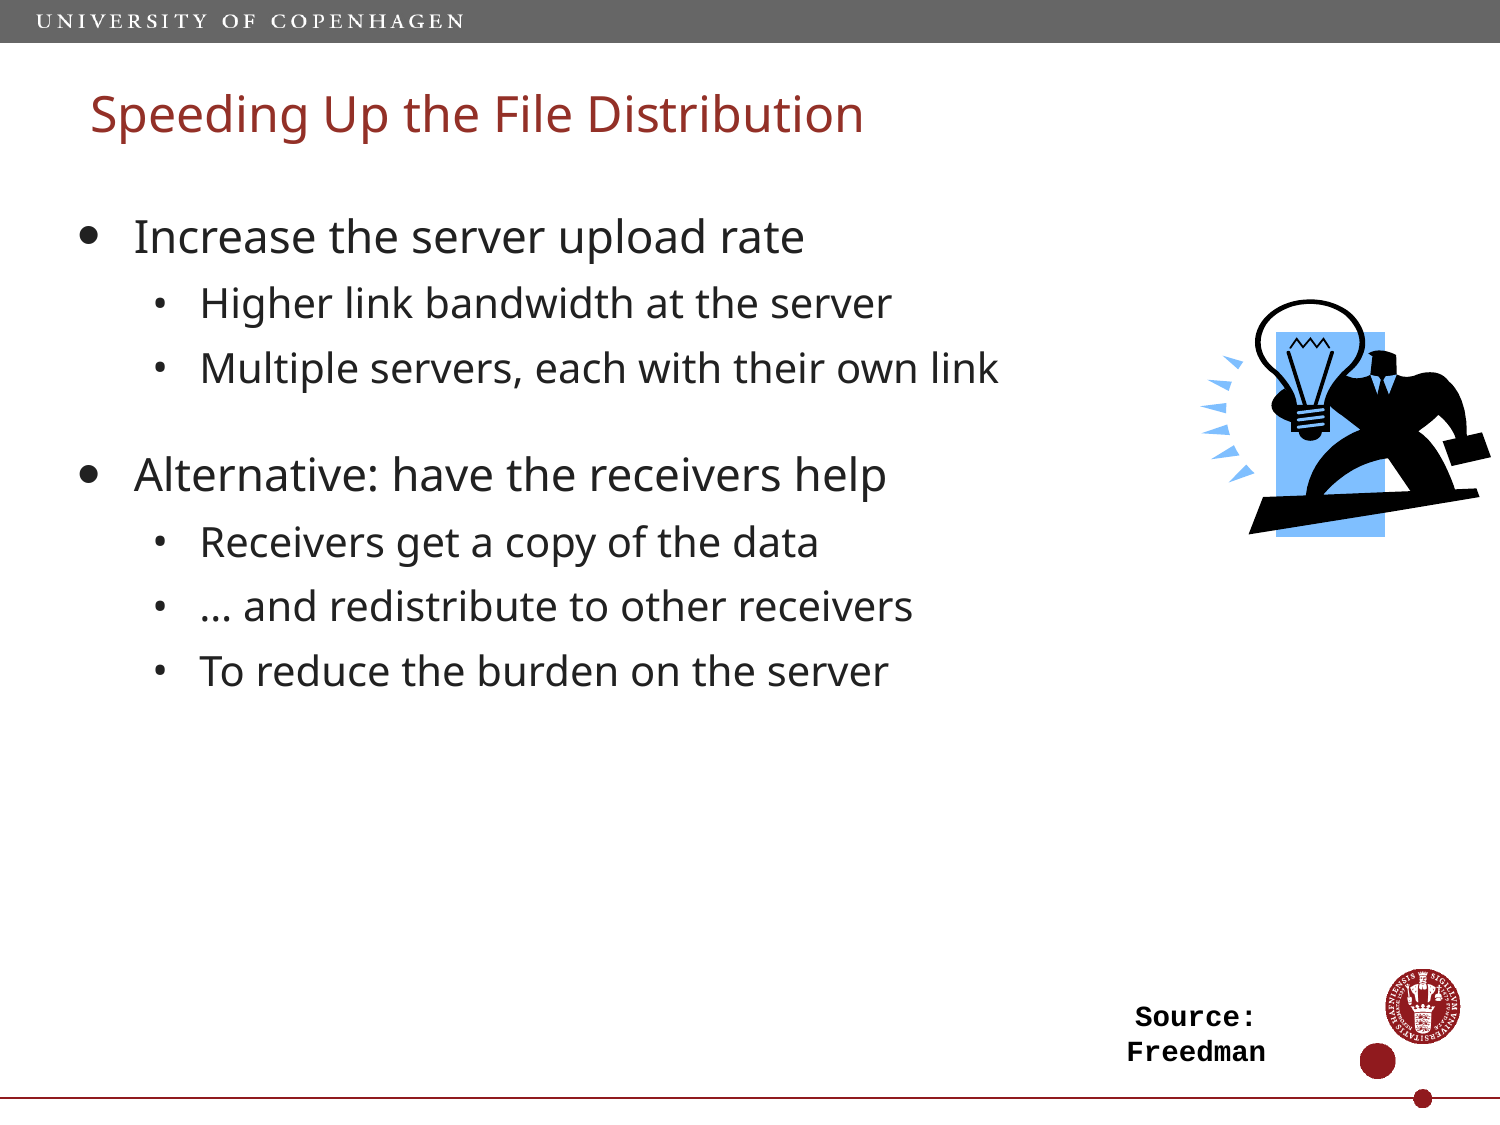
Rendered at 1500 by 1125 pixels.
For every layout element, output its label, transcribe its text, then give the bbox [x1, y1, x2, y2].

title Speeding Up the File Distribution [75, 60, 1426, 165]
picture [1200, 299, 1491, 538]
text_box Source: Freedman [1042, 989, 1350, 1076]
picture [0, 910, 1500, 1122]
list Increase the server upload rate Higher link bandwidth at the server Multiple servers, each with their own link Alternative: have the receivers help Receivers get a copy of the data … and redistribute to other receivers To reduce the burden on the server [62, 200, 1463, 841]
